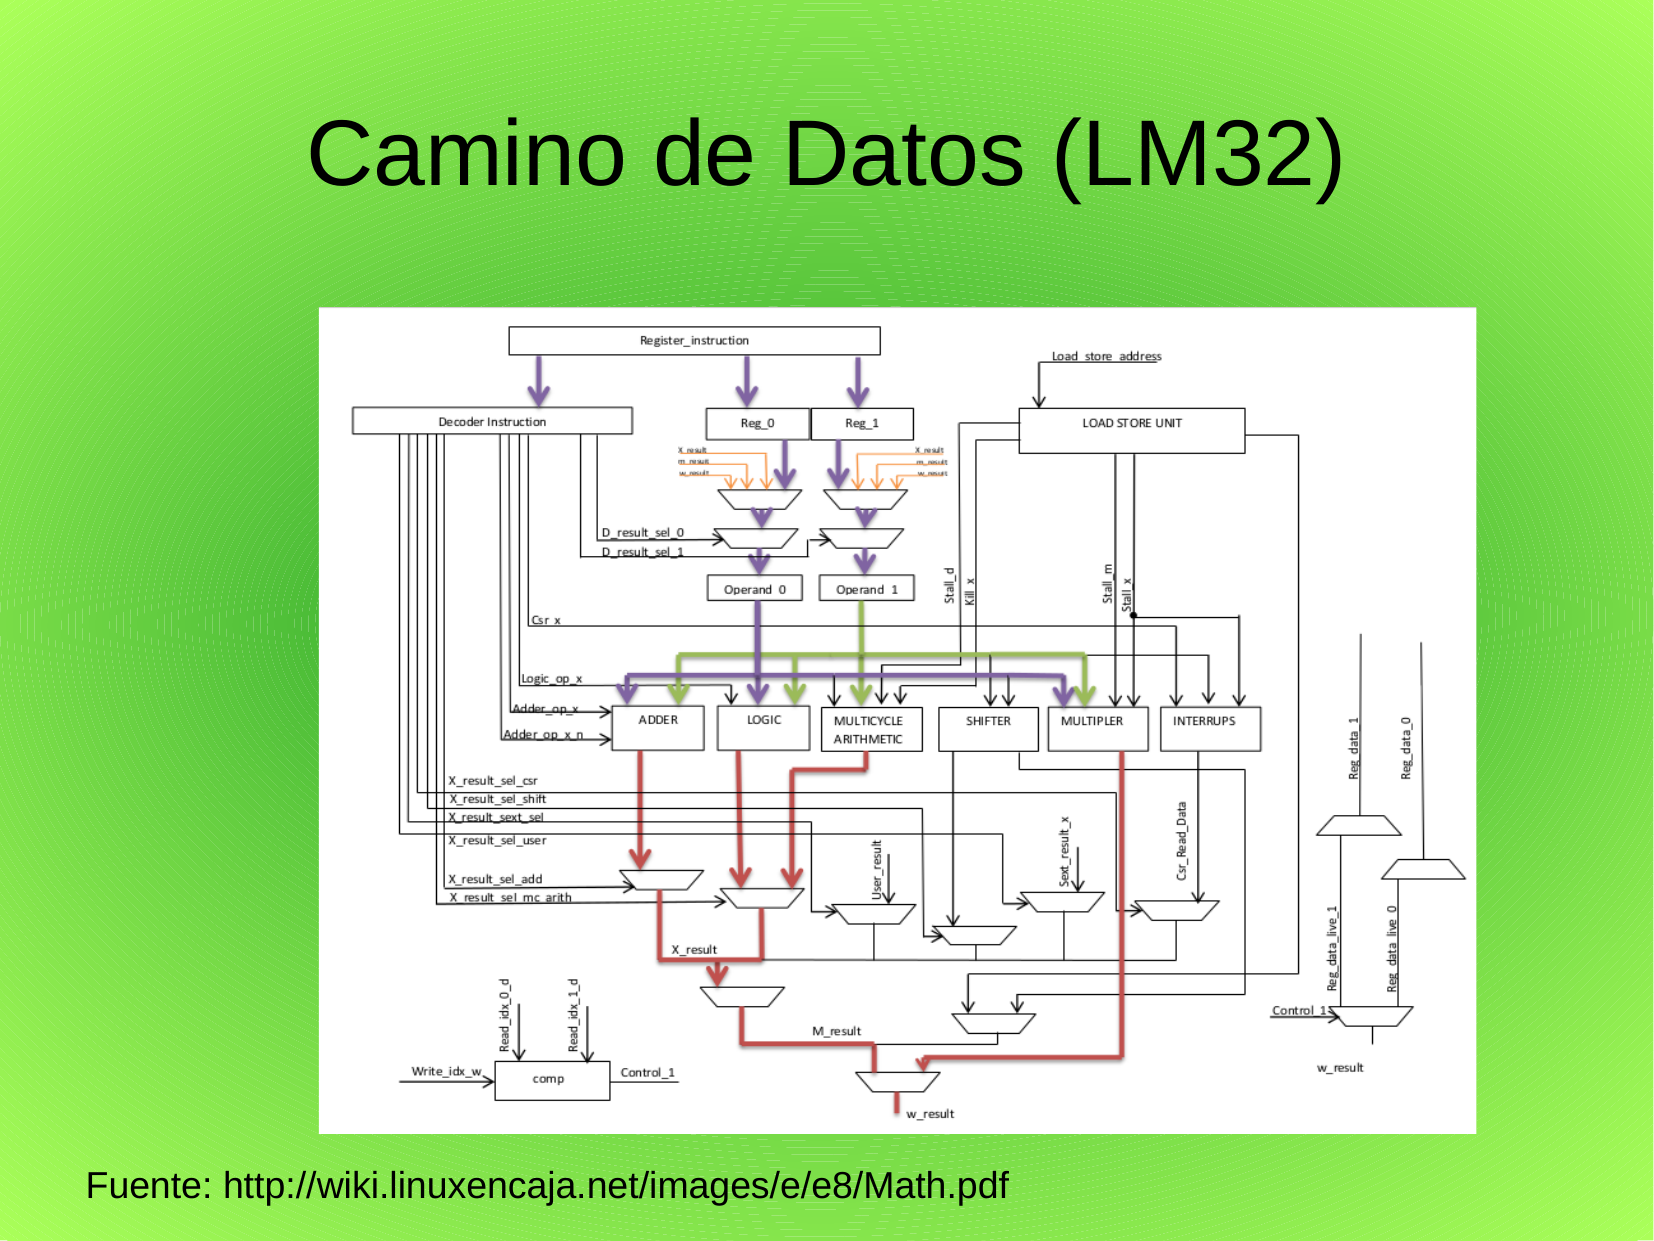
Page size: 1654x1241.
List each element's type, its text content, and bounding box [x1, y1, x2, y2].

picture [318, 307, 1477, 1134]
title Camino de Datos (LM32) [82, 49, 1571, 257]
text_box Fuente: http://wiki.linuxencaja.net/images/e/e8/Math.pdf [70, 1157, 1025, 1215]
